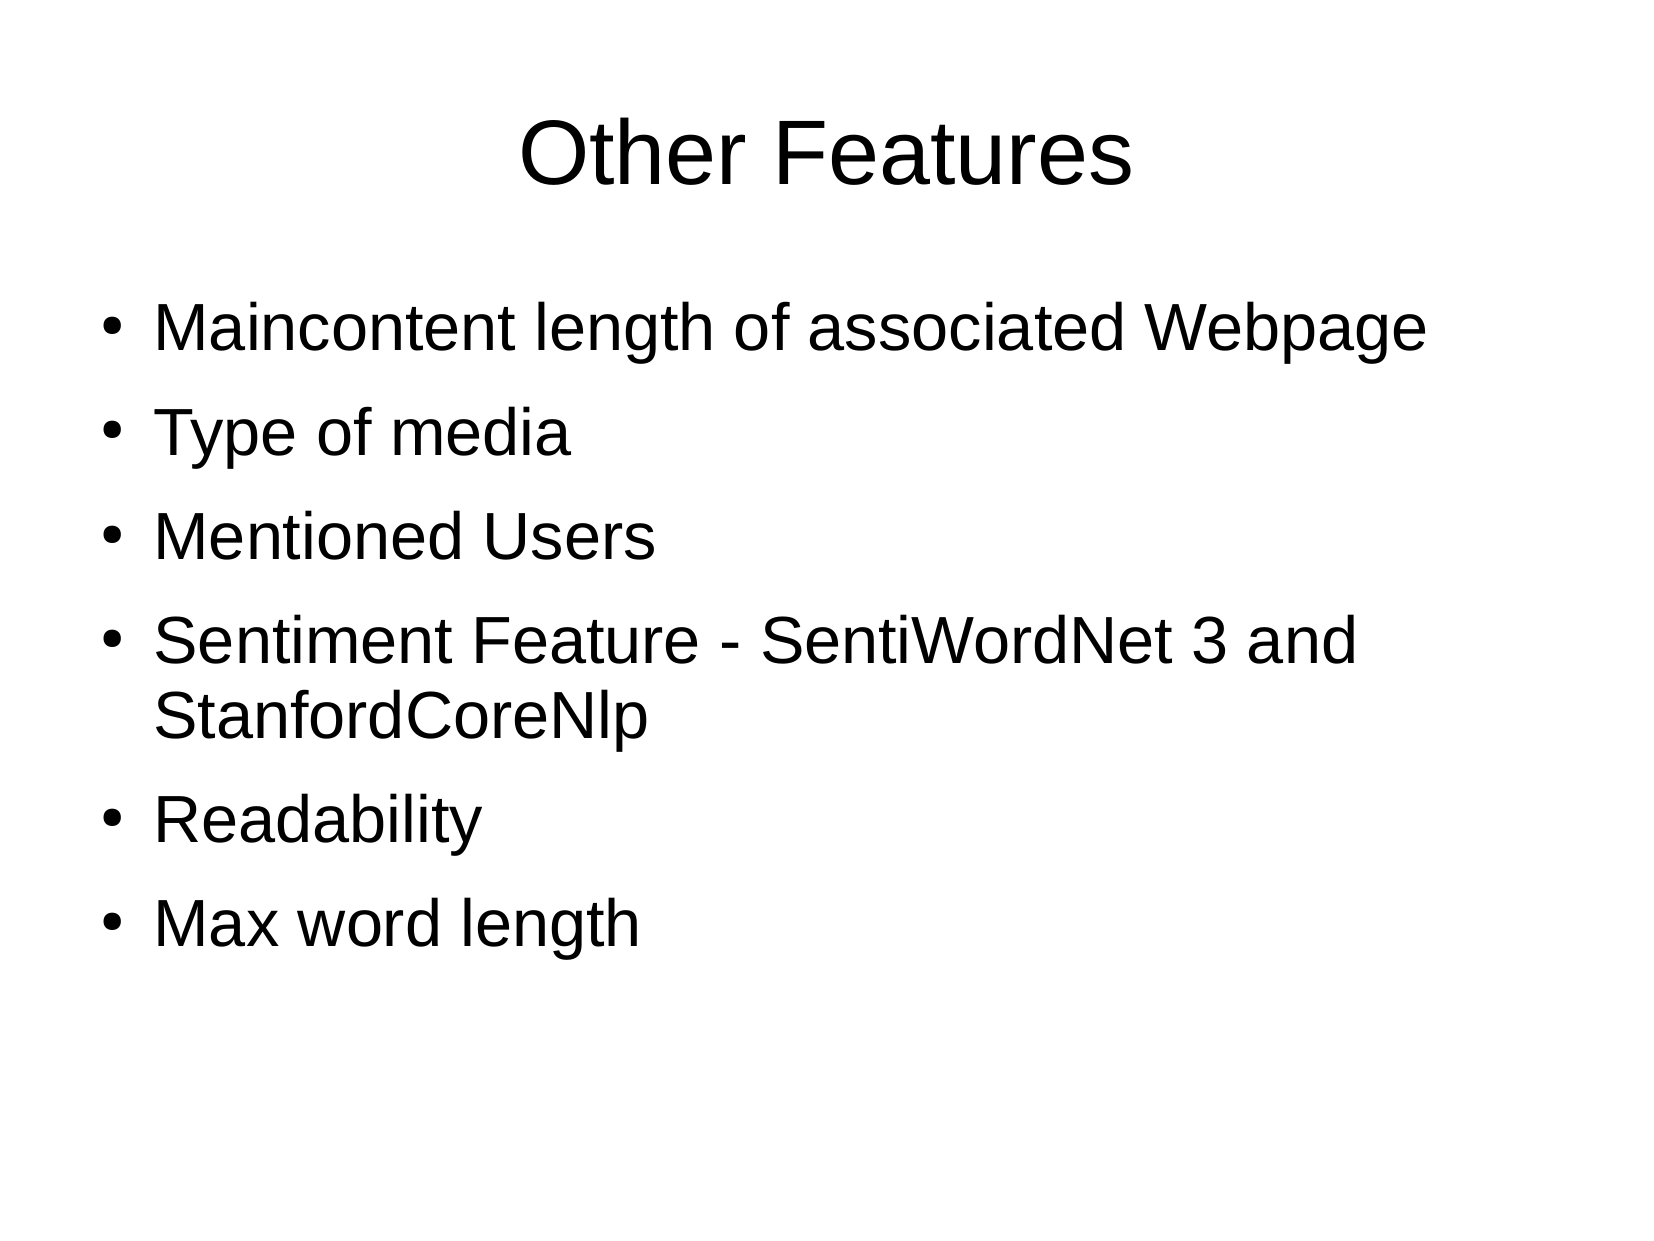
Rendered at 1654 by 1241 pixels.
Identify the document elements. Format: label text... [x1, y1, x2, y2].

list Maincontent length of associated Webpage Type of media Mentioned Users Sentiment Feature - SentiWordNet 3 and StanfordCoreNlp Readability Max word length [82, 290, 1571, 1010]
title Other Features [82, 49, 1571, 257]
